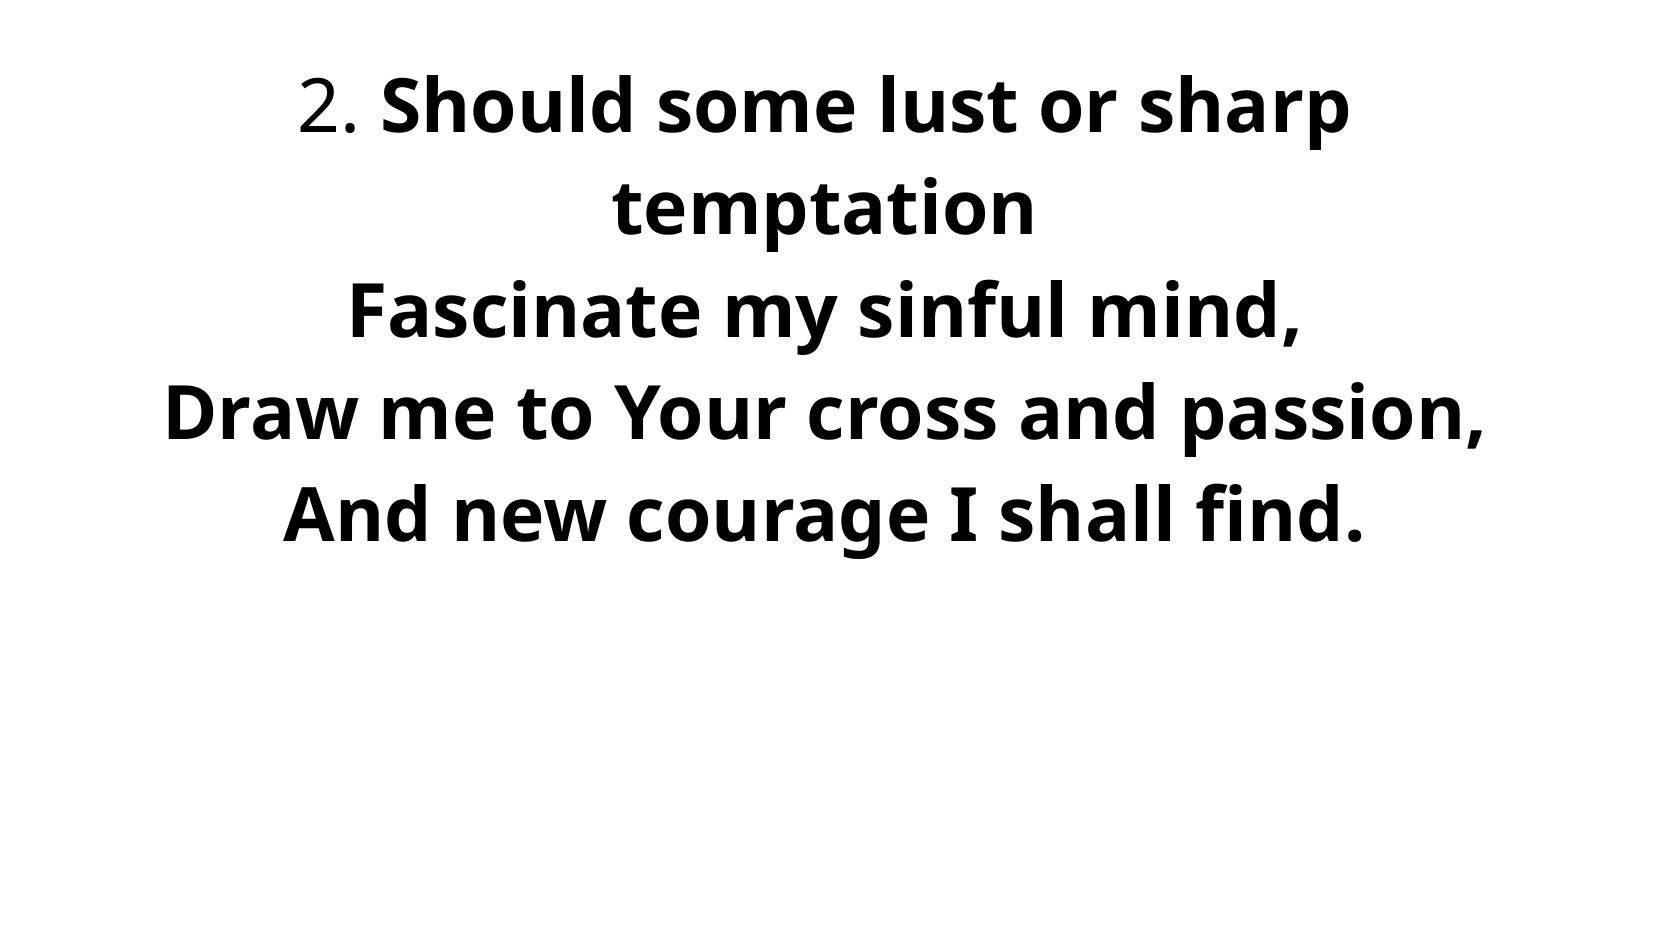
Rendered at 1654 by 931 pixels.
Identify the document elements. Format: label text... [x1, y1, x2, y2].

text_box 2. Should some lust or sharp temptation Fascinate my sinful mind, Draw me to Your cross and passion, And new courage I shall find. [105, 45, 1546, 460]
